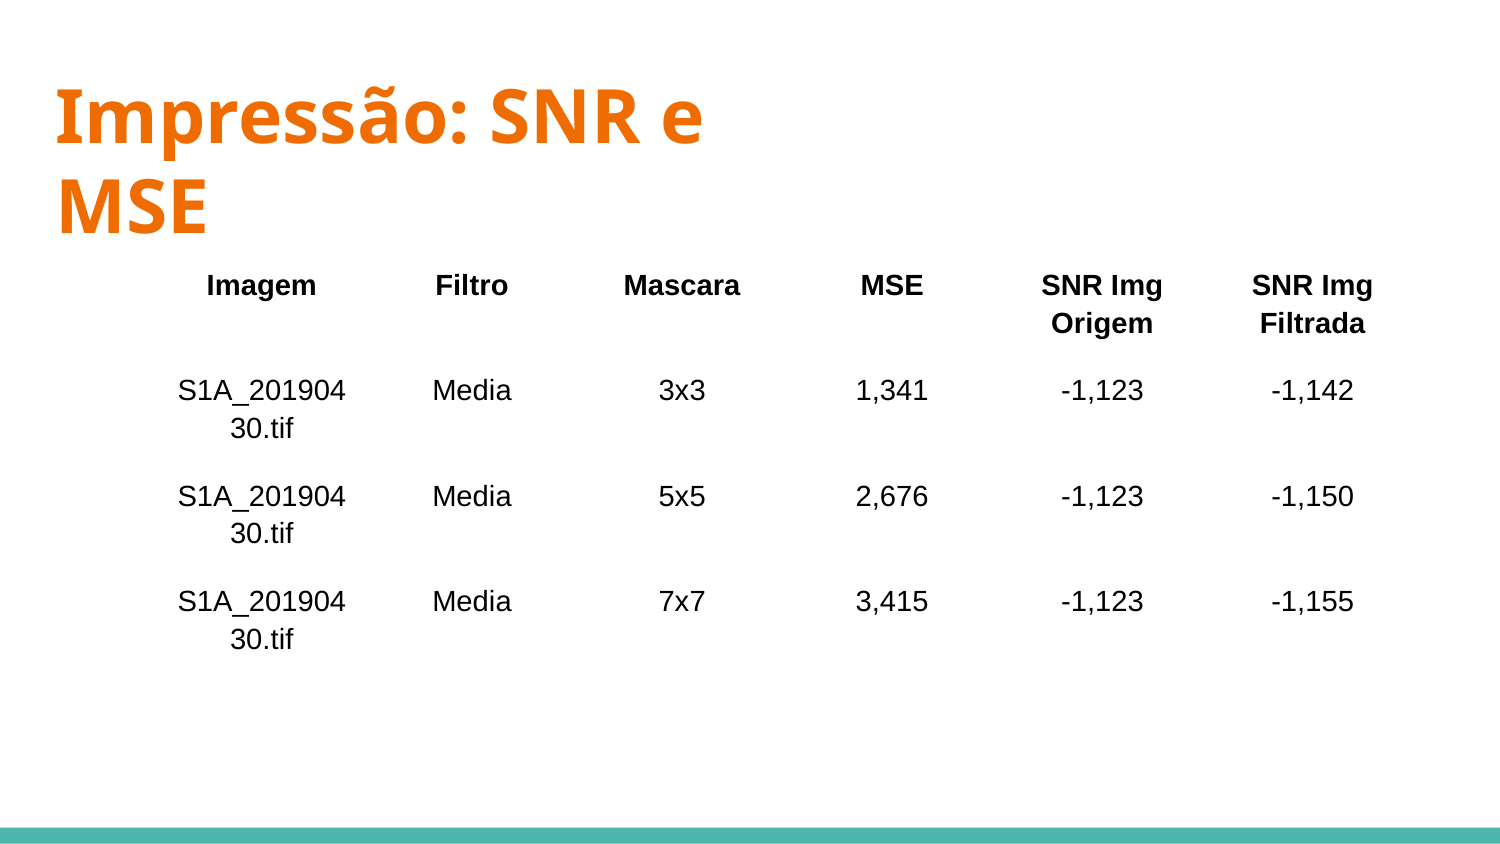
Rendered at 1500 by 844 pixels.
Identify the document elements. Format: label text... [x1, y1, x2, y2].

table_cell -1,123 [997, 565, 1208, 670]
table_header MSE [787, 249, 997, 354]
title Impressão: SNR e MSE [40, 53, 775, 170]
table_cell Media [367, 460, 577, 565]
table_cell 5x5 [577, 460, 787, 565]
table_header SNR Img Origem [997, 249, 1208, 354]
table_cell 1,341 [787, 354, 997, 460]
table_cell 3x3 [577, 354, 787, 460]
table_cell -1,123 [997, 460, 1208, 565]
table_header SNR Img Filtrada [1208, 249, 1418, 354]
table_cell -1,155 [1208, 565, 1418, 670]
table_cell S1A_20190430.tif [157, 460, 367, 565]
table_cell Media [367, 354, 577, 460]
table_cell 3,415 [787, 565, 997, 670]
table_header Mascara [577, 249, 787, 354]
table_cell S1A_20190430.tif [157, 565, 367, 670]
table_cell 2,676 [787, 460, 997, 565]
table_cell 7x7 [577, 565, 787, 670]
table_cell -1,142 [1208, 354, 1418, 460]
table_cell -1,150 [1208, 460, 1418, 565]
table_cell -1,123 [997, 354, 1208, 460]
table_header Imagem [157, 249, 367, 354]
table_cell Media [367, 565, 577, 670]
table_header Filtro [367, 249, 577, 354]
table_cell S1A_20190430.tif [157, 354, 367, 460]
